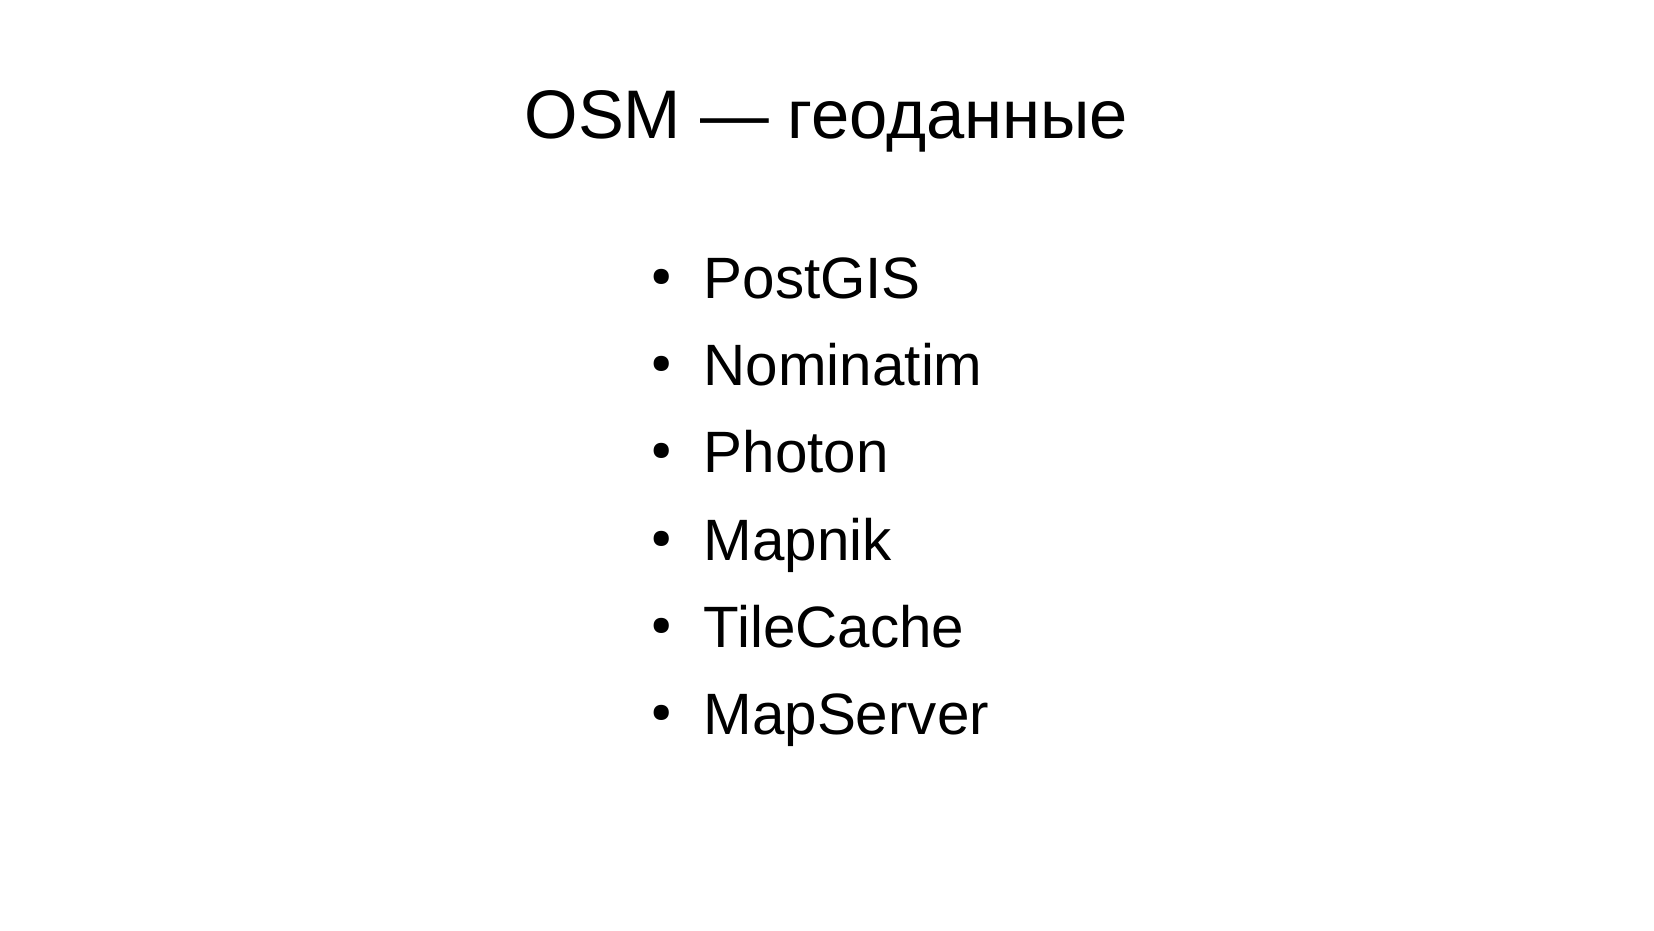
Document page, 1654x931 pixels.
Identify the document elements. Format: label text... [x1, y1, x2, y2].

list PostGIS Nominatim Photon Mapnik TileCache MapServer [633, 158, 1559, 834]
title OSM — геоданные [82, 37, 1571, 193]
